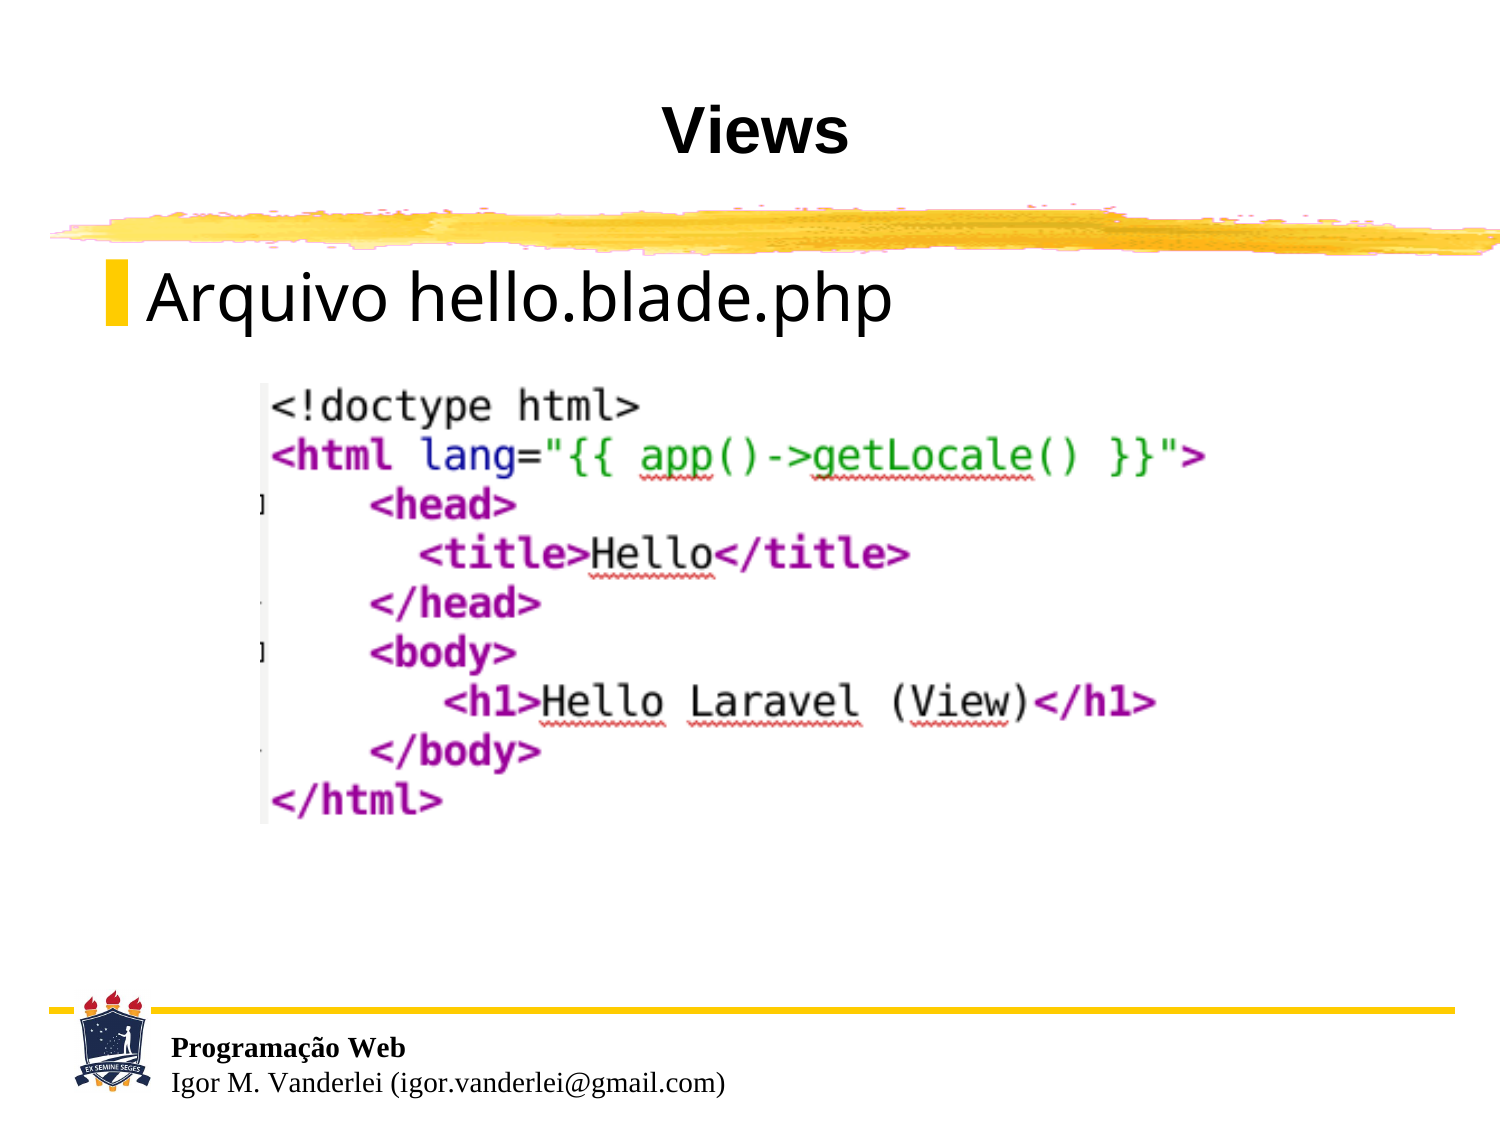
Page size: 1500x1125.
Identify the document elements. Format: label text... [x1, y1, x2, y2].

picture [74, 989, 151, 1093]
title Views [24, 54, 1488, 175]
list Arquivo hello.blade.php [75, 246, 1417, 990]
picture [50, 198, 1500, 267]
